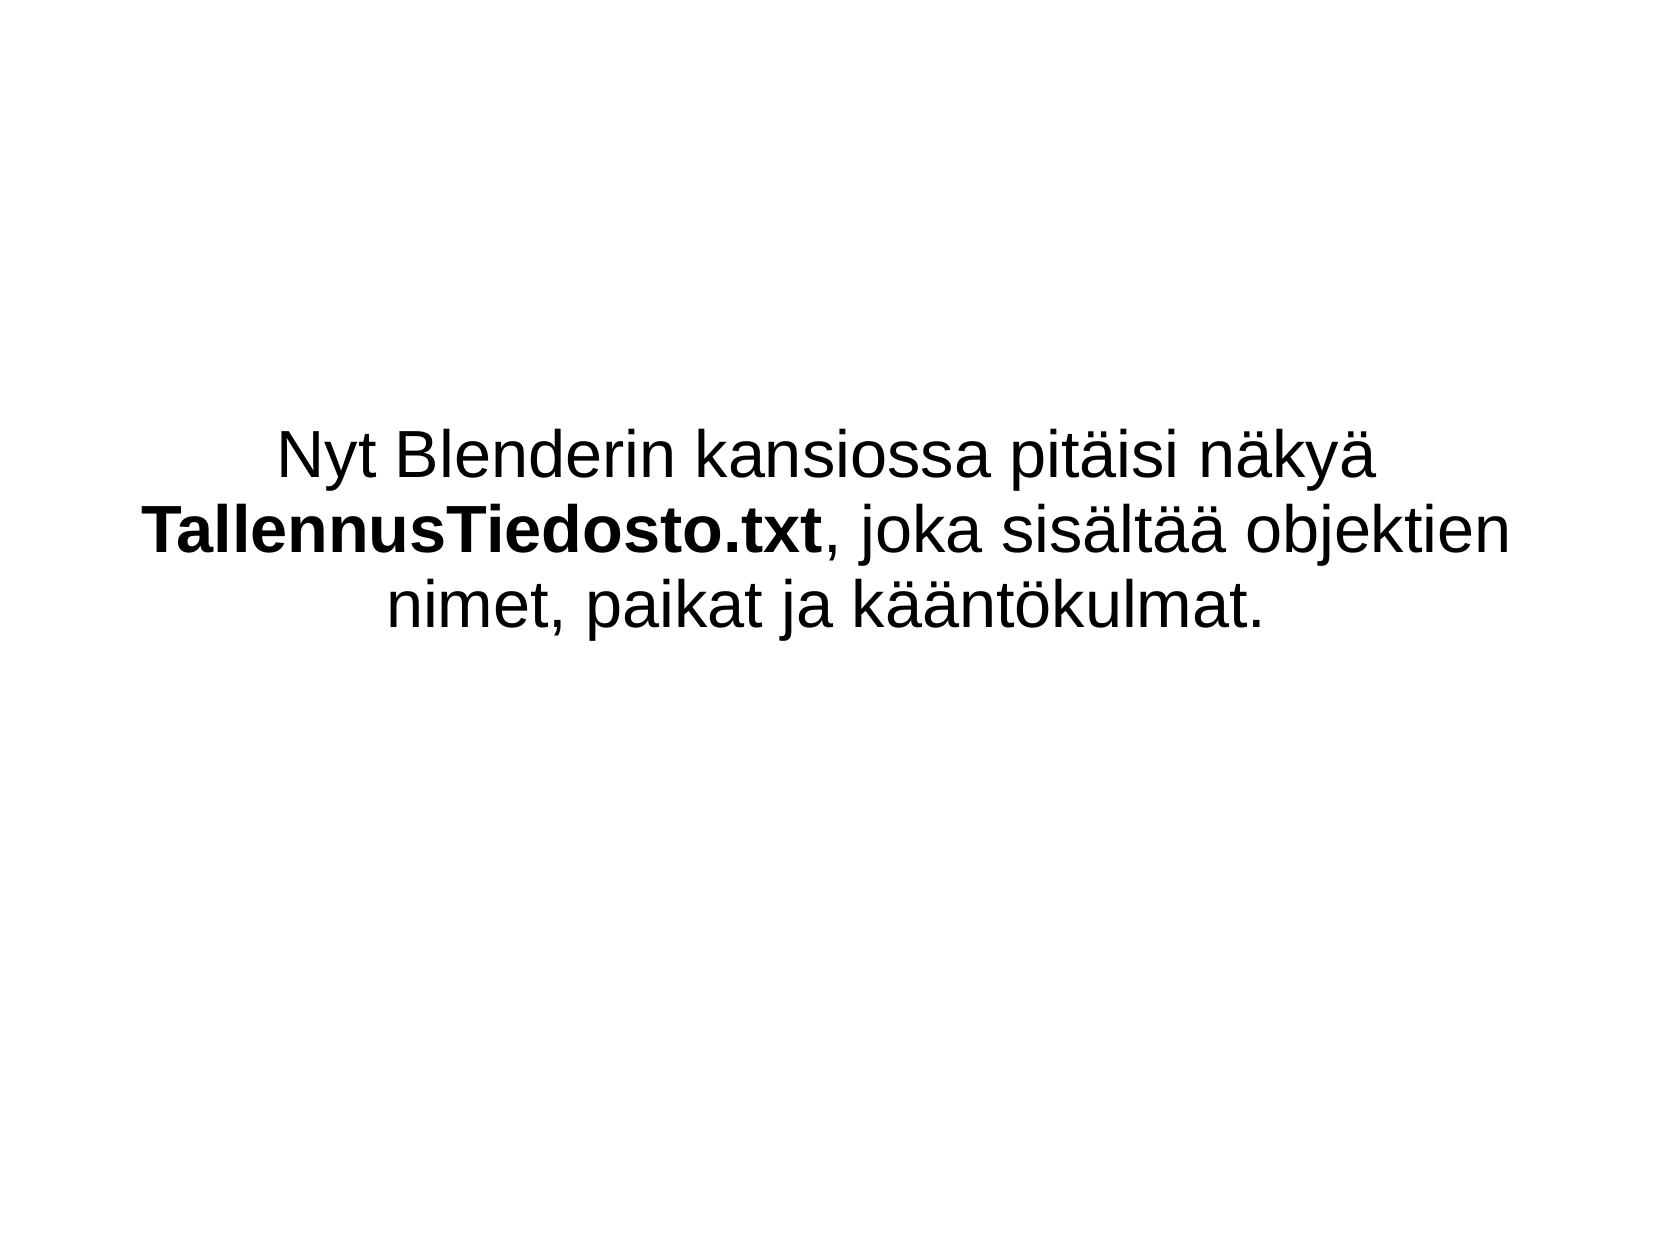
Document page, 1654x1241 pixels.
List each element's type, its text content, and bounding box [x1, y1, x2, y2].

subtitle Nyt Blenderin kansiossa pitäisi näkyä TallennusTiedosto.txt, joka sisältää objektien nimet, paikat ja kääntökulmat. [82, 49, 1571, 1010]
